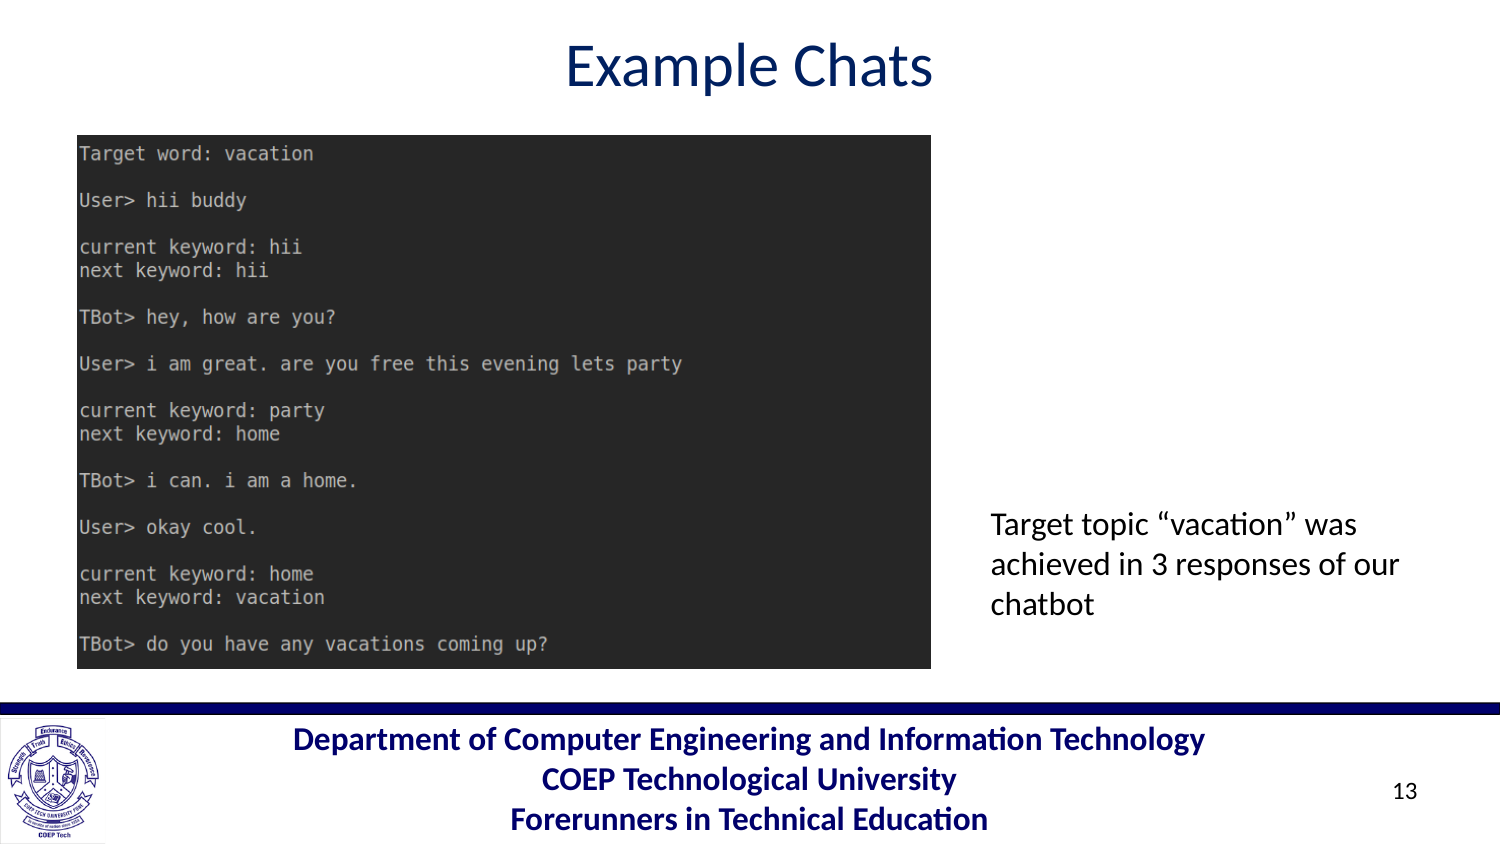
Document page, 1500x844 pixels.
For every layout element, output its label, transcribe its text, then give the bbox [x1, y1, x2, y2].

text_box [1235, 702, 1500, 715]
picture [77, 135, 931, 669]
text_box [0, 702, 264, 715]
text_box Example Chats [7, 9, 1493, 100]
text_box [0, 718, 106, 844]
text_box 13 [1235, 768, 1418, 805]
text_box Department of Computer Engineering and Information Technology COEP Technological University Forerunners in Technical Education [264, 702, 1235, 837]
text_box Target topic “vacation” was achieved in 3 responses of our chatbot [990, 502, 1418, 674]
